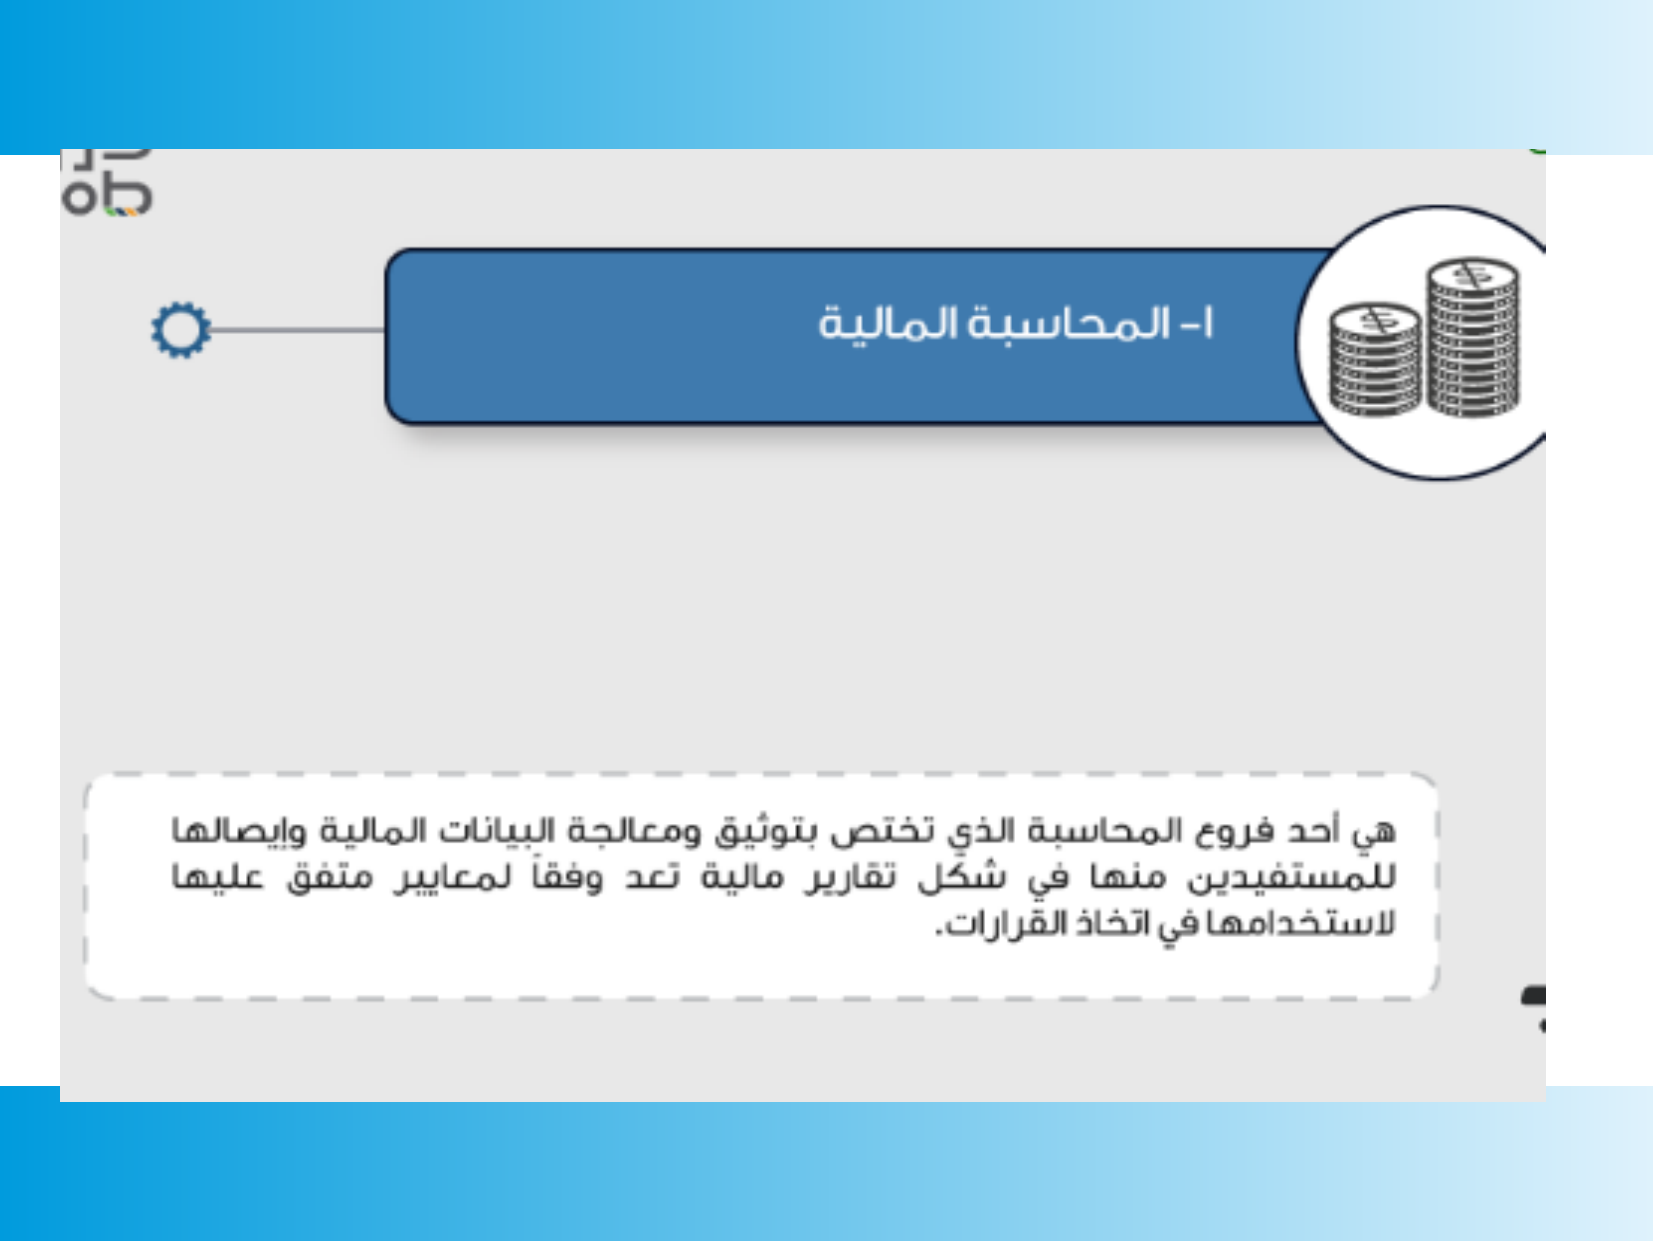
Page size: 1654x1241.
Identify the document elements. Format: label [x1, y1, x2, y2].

picture [60, 0, 1546, 1241]
